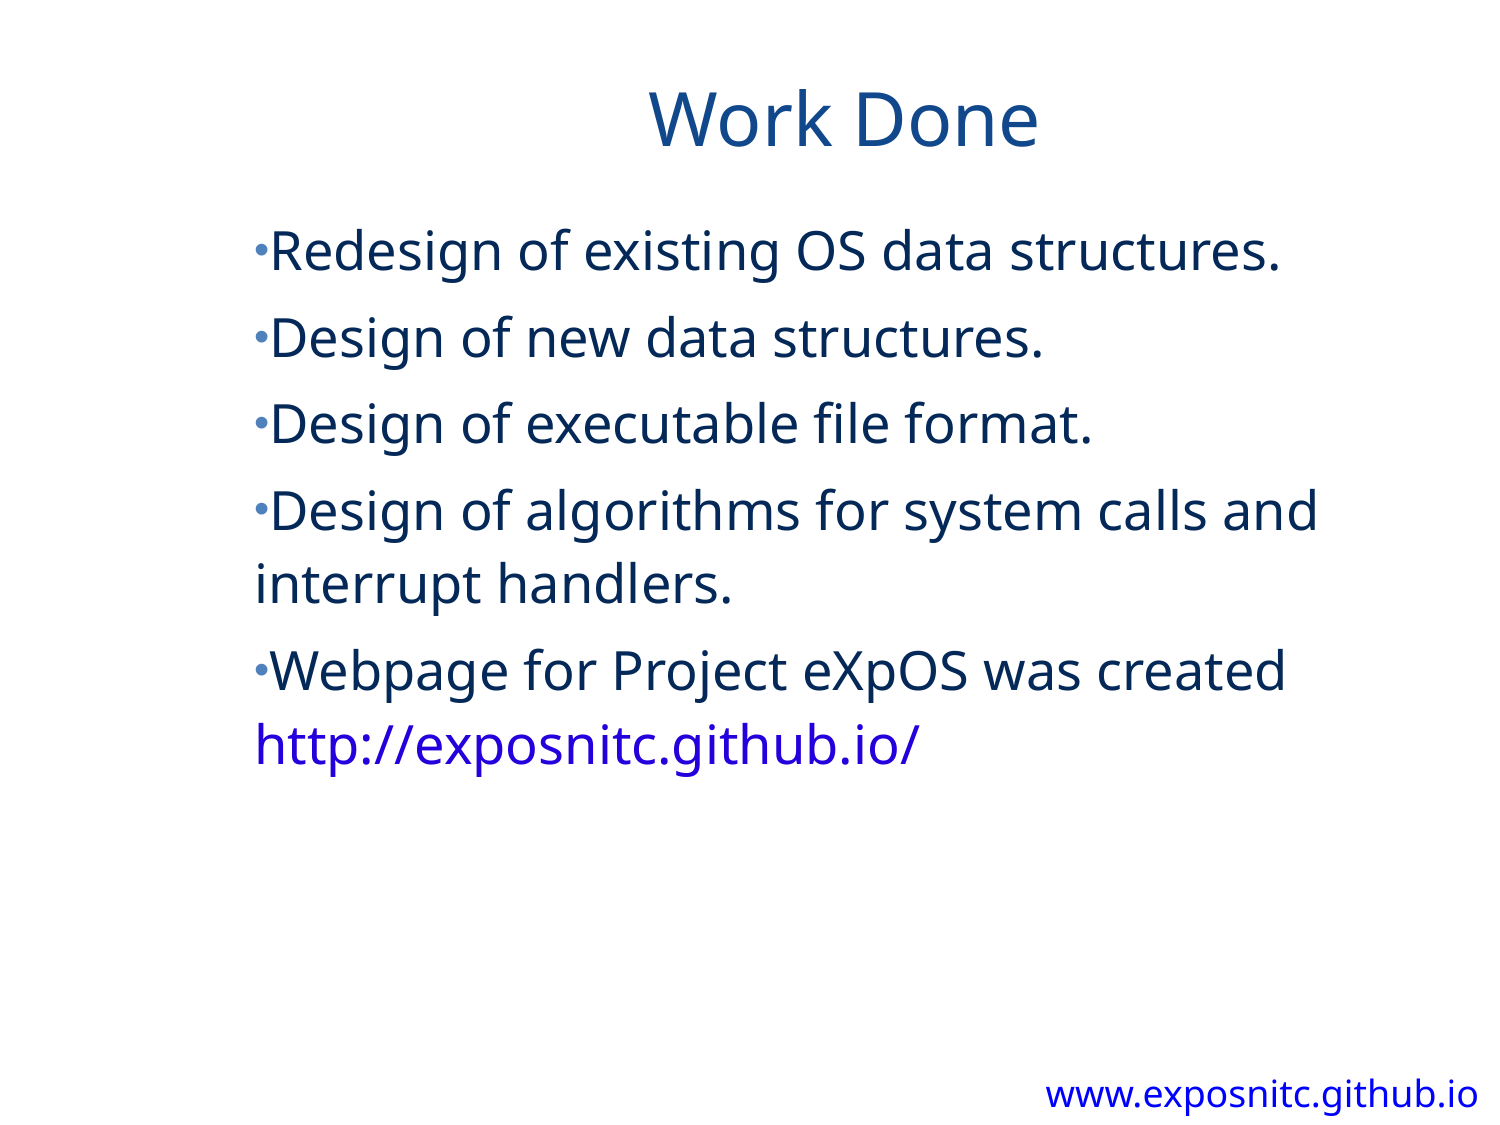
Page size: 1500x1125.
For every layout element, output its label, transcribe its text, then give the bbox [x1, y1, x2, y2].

title Work Done [237, 50, 1453, 176]
text_box www.exposnitc.github.io [1025, 1065, 1500, 1125]
subtitle Redesign of existing OS data structures. Design of new data structures. Design of executable file format. Design of algorithms for system calls and interrupt handlers. Webpage for Project eXpOS was created http://exposnitc.github.io/ [234, 212, 1450, 1013]
